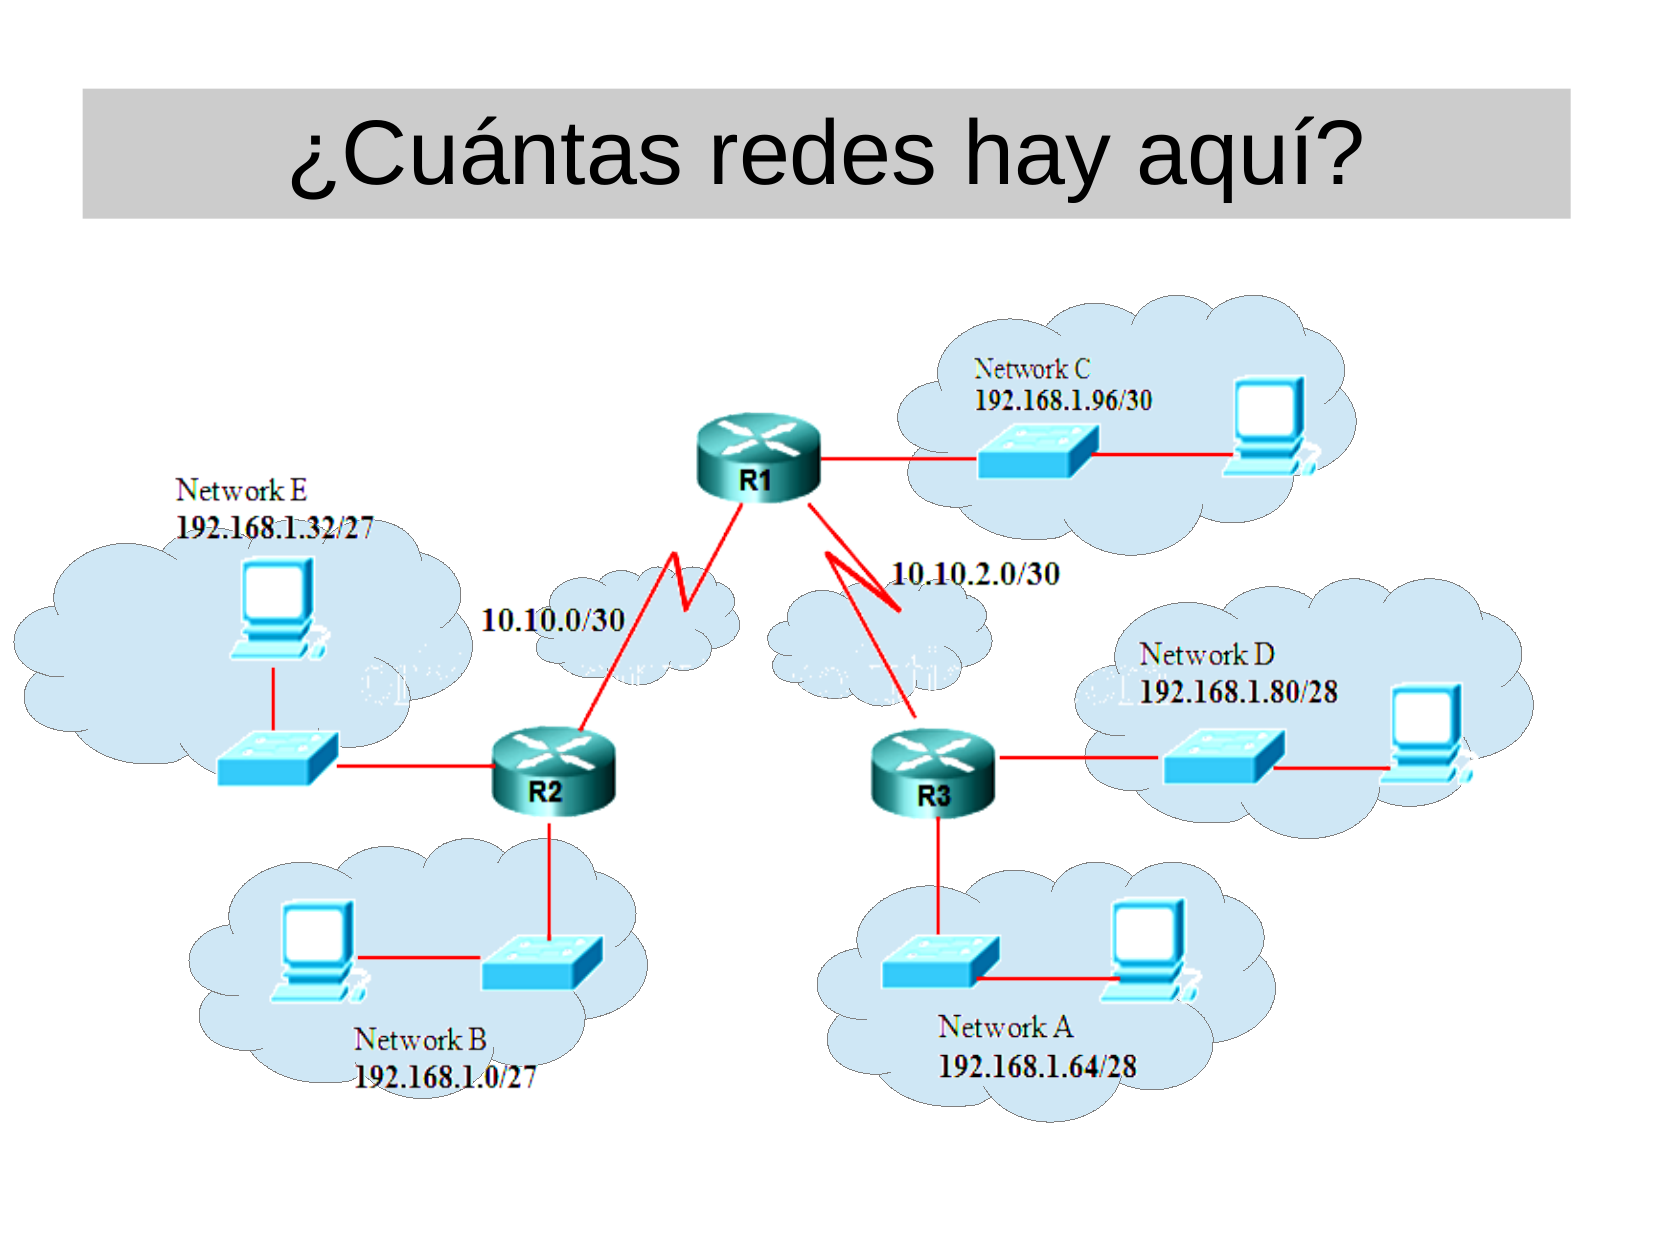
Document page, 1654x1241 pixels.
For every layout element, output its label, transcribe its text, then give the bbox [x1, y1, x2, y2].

picture [153, 330, 1496, 1103]
text_box [967, 295, 1311, 330]
text_box [923, 1103, 981, 1107]
title ¿Cuántas redes hay aquí? [82, 49, 1571, 257]
text_box [13, 543, 153, 764]
text_box [1496, 616, 1534, 753]
text_box [997, 1103, 1105, 1123]
